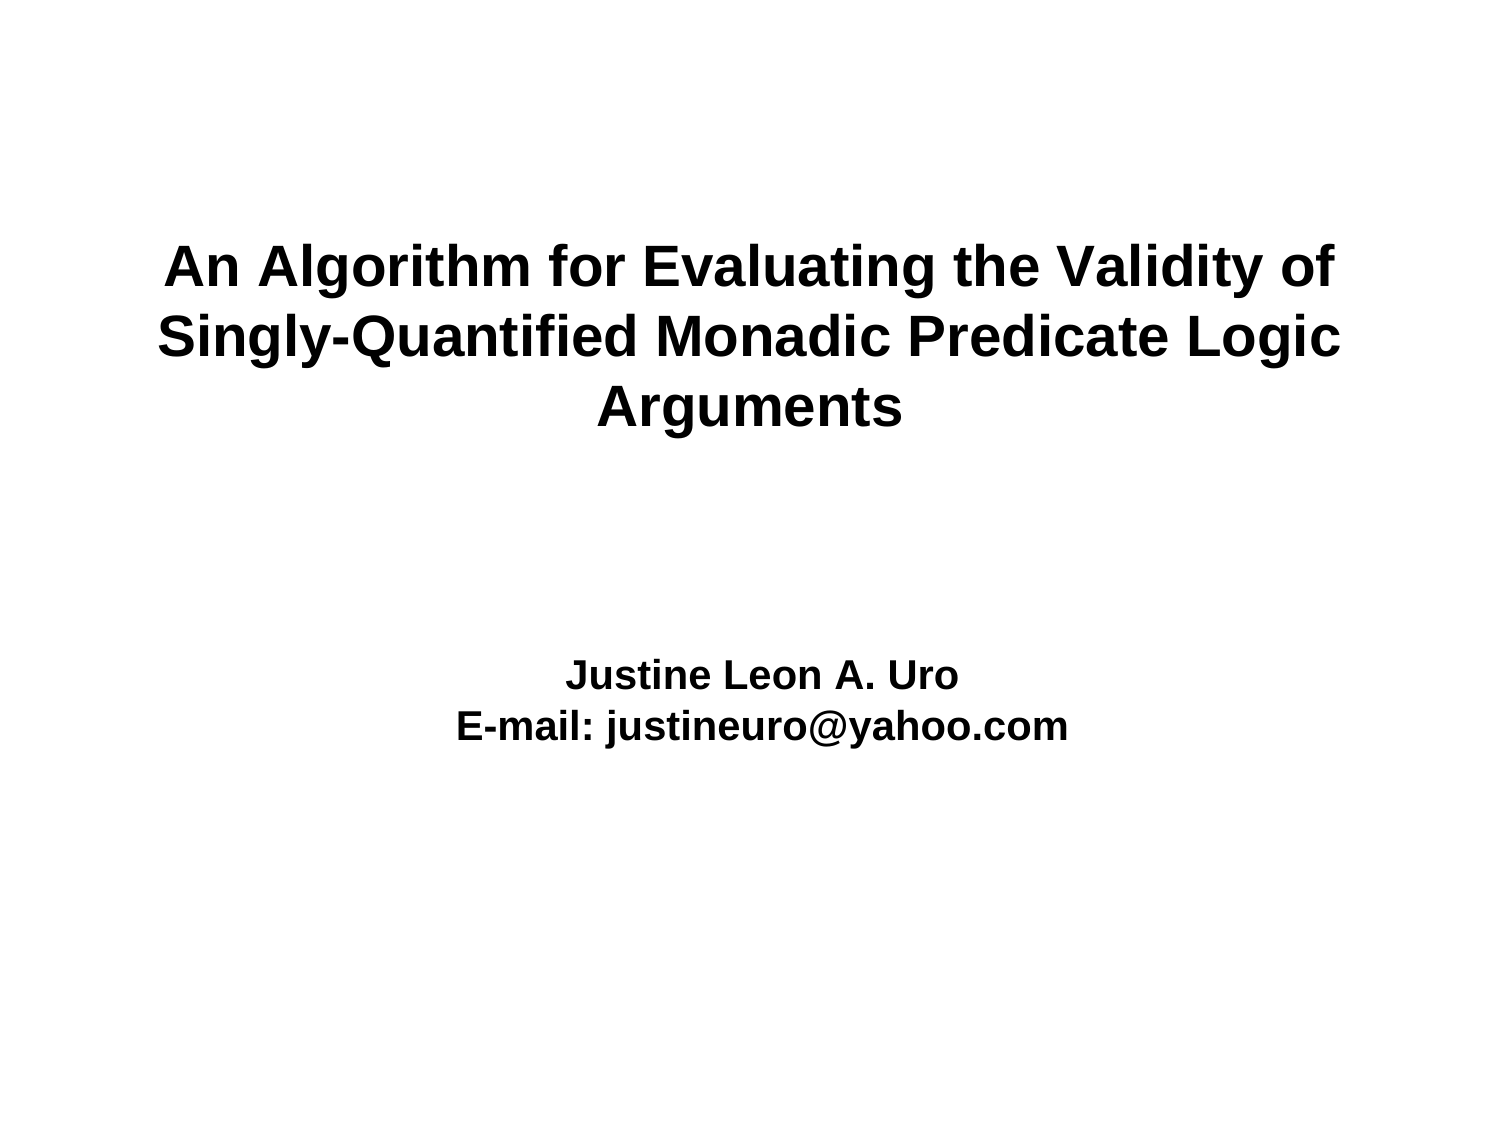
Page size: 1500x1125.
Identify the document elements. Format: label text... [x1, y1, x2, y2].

subtitle Justine Leon A. Uro E-mail: justineuro@yahoo.com [237, 649, 1288, 900]
title An Algorithm for Evaluating the Validity of Singly-Quantified Monadic Predicate Logic Arguments [112, 212, 1388, 454]
